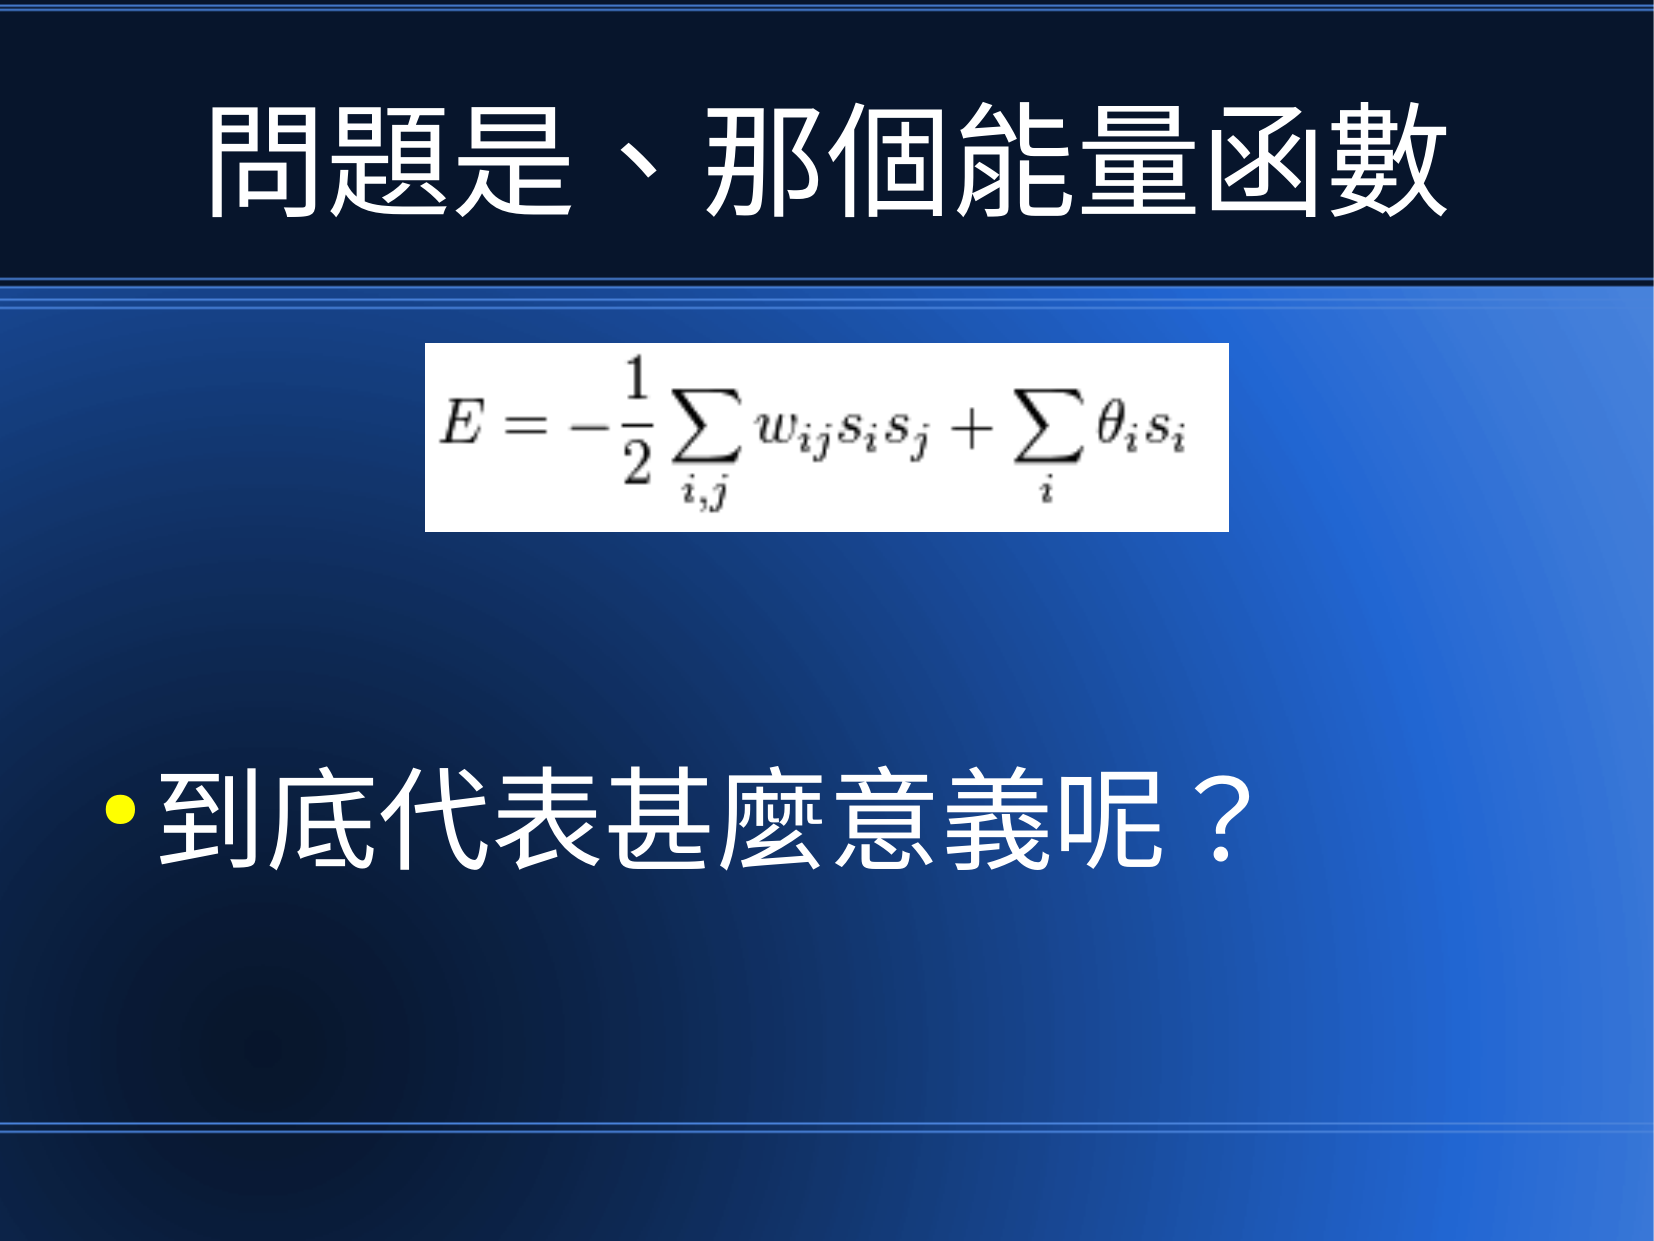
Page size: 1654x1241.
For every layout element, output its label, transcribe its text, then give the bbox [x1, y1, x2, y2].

list 到底代表甚麼意義呢？ [82, 649, 1571, 1241]
picture [0, 0, 1654, 1241]
title 問題是、那個能量函數 [82, 49, 1571, 257]
